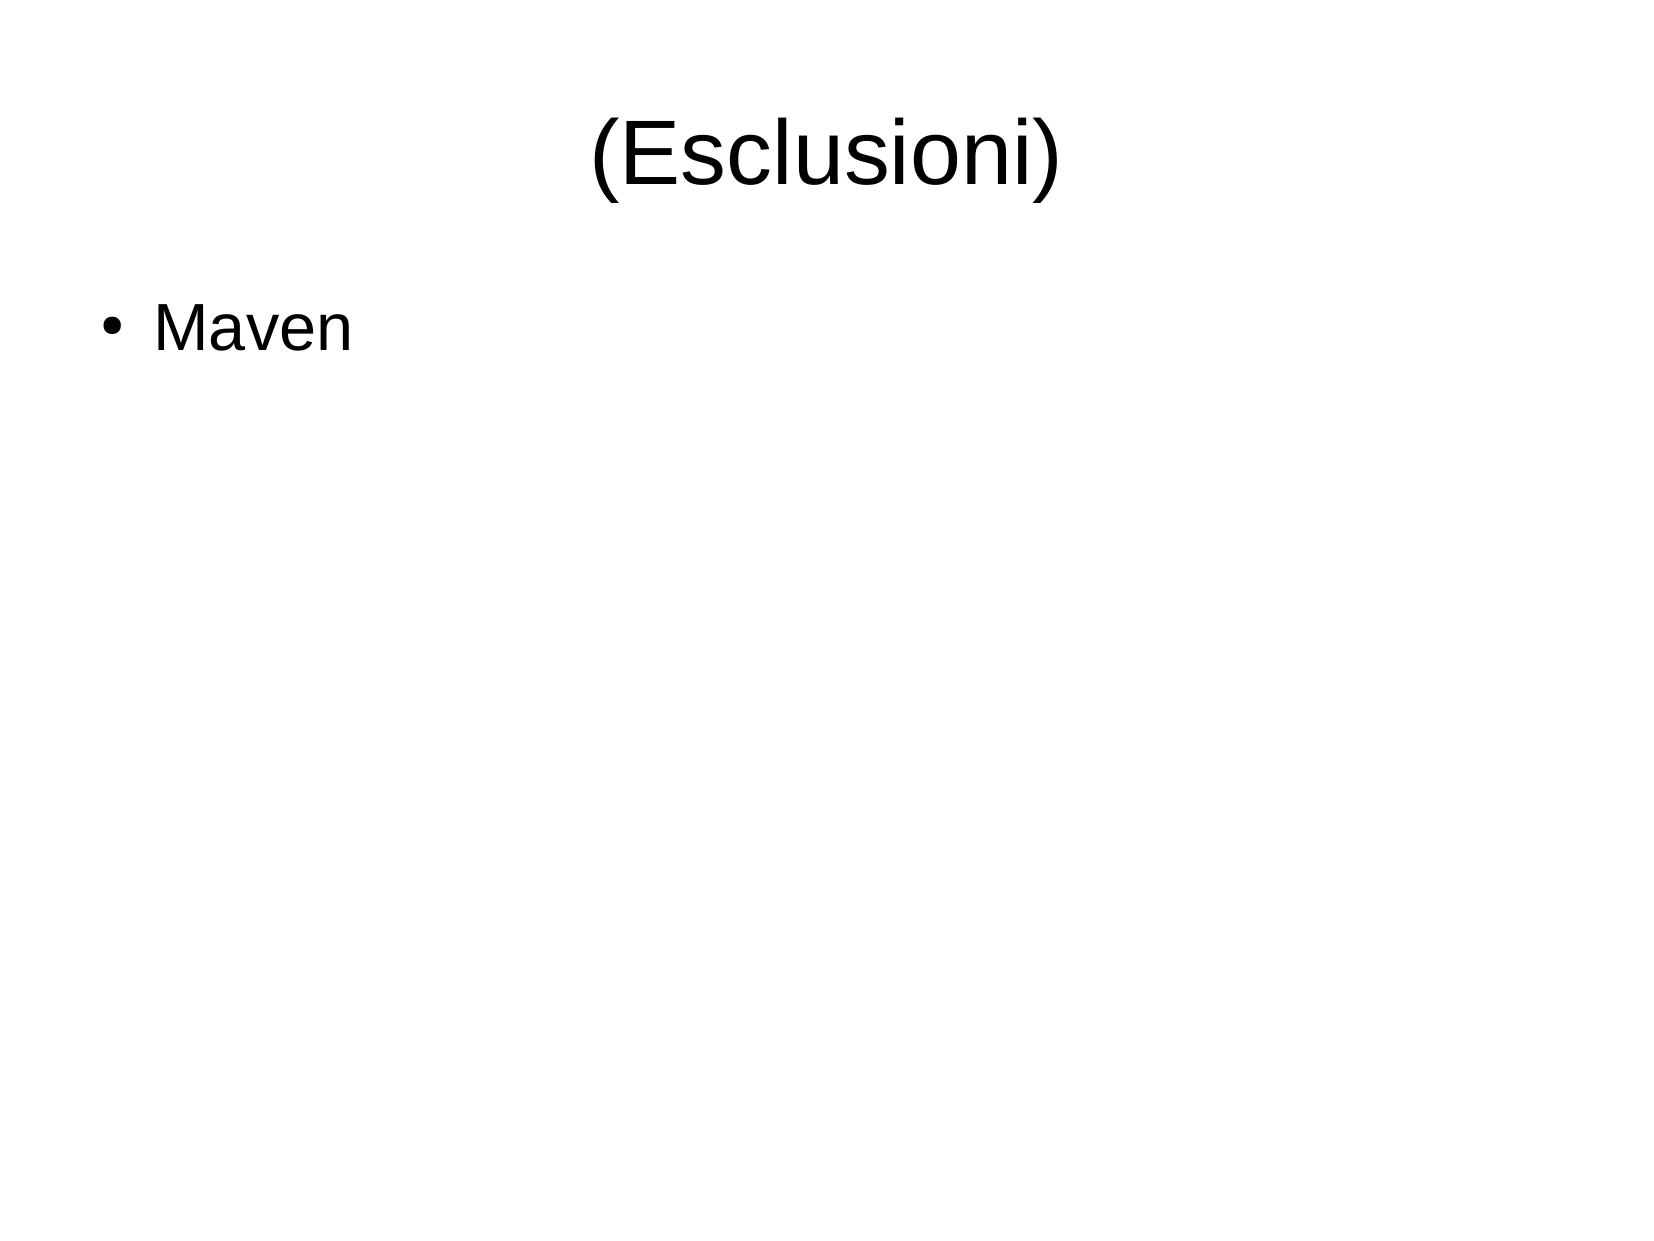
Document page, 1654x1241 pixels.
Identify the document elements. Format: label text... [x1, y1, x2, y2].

list Maven [82, 290, 1571, 1010]
title (Esclusioni) [82, 49, 1571, 257]
